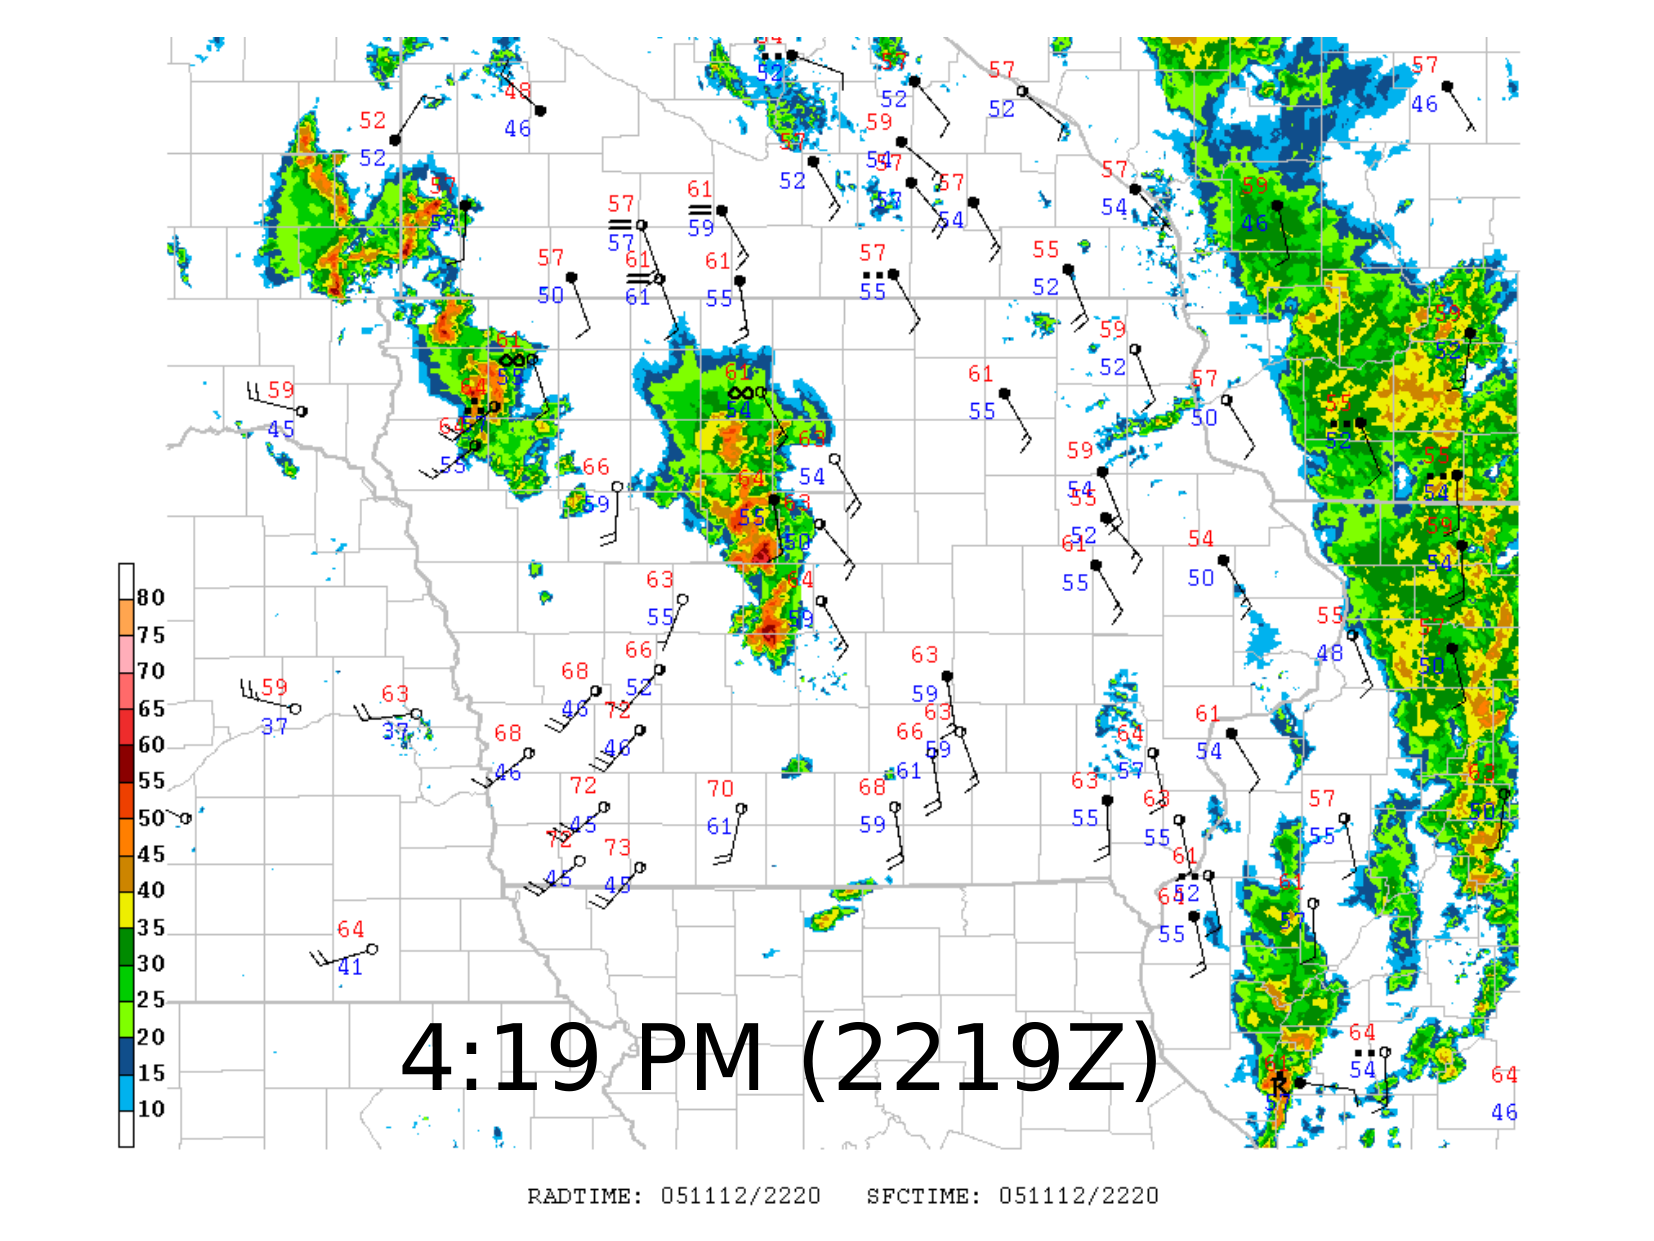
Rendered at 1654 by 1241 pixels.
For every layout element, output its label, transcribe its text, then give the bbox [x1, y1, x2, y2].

picture [112, 37, 1576, 1207]
picture [499, 37, 508, 45]
title 4:19 PM (2219Z) [37, 955, 1526, 1163]
